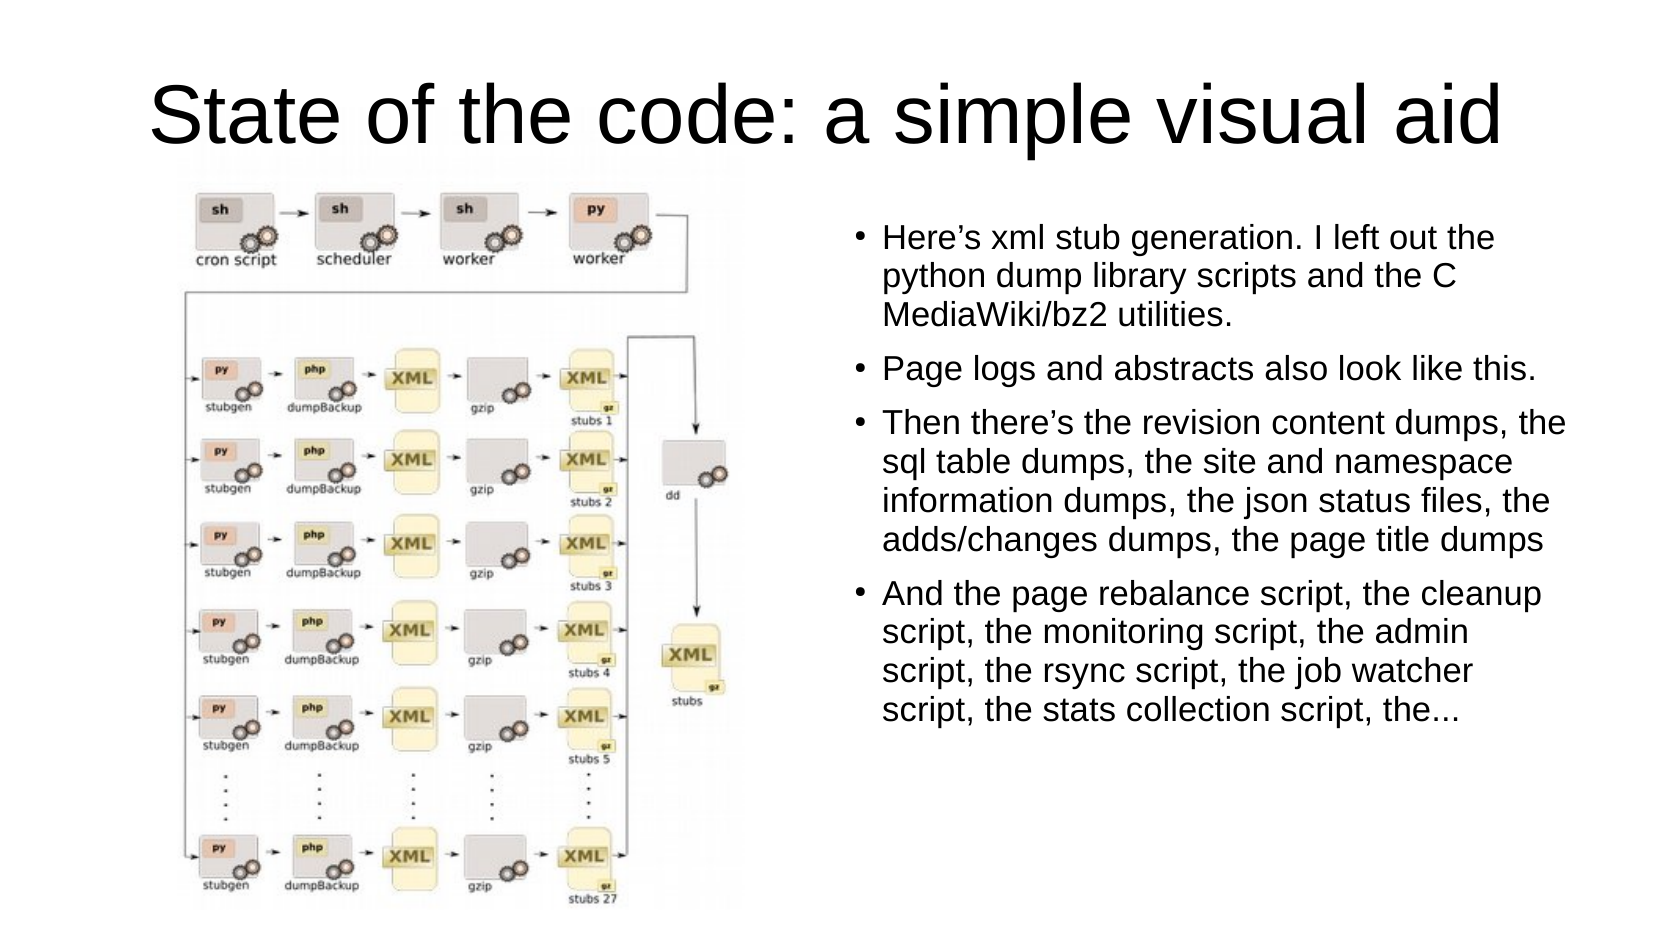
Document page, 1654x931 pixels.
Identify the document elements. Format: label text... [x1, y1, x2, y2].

list Here’s xml stub generation. I left out the python dump library scripts and the C MediaWiki/bz2 utilities. Page logs and abstracts also look like this. Then there’s the revision content dumps, the sql table dumps, the site and namespace information dumps, the json status files, the adds/changes dumps, the page title dumps And the page rebalance script, the cleanup script, the monitoring script, the admin script, the rsync script, the job watcher script, the stats collection script, the... [845, 217, 1572, 758]
picture [177, 193, 745, 910]
title State of the code: a simple visual aid [82, 37, 1571, 193]
